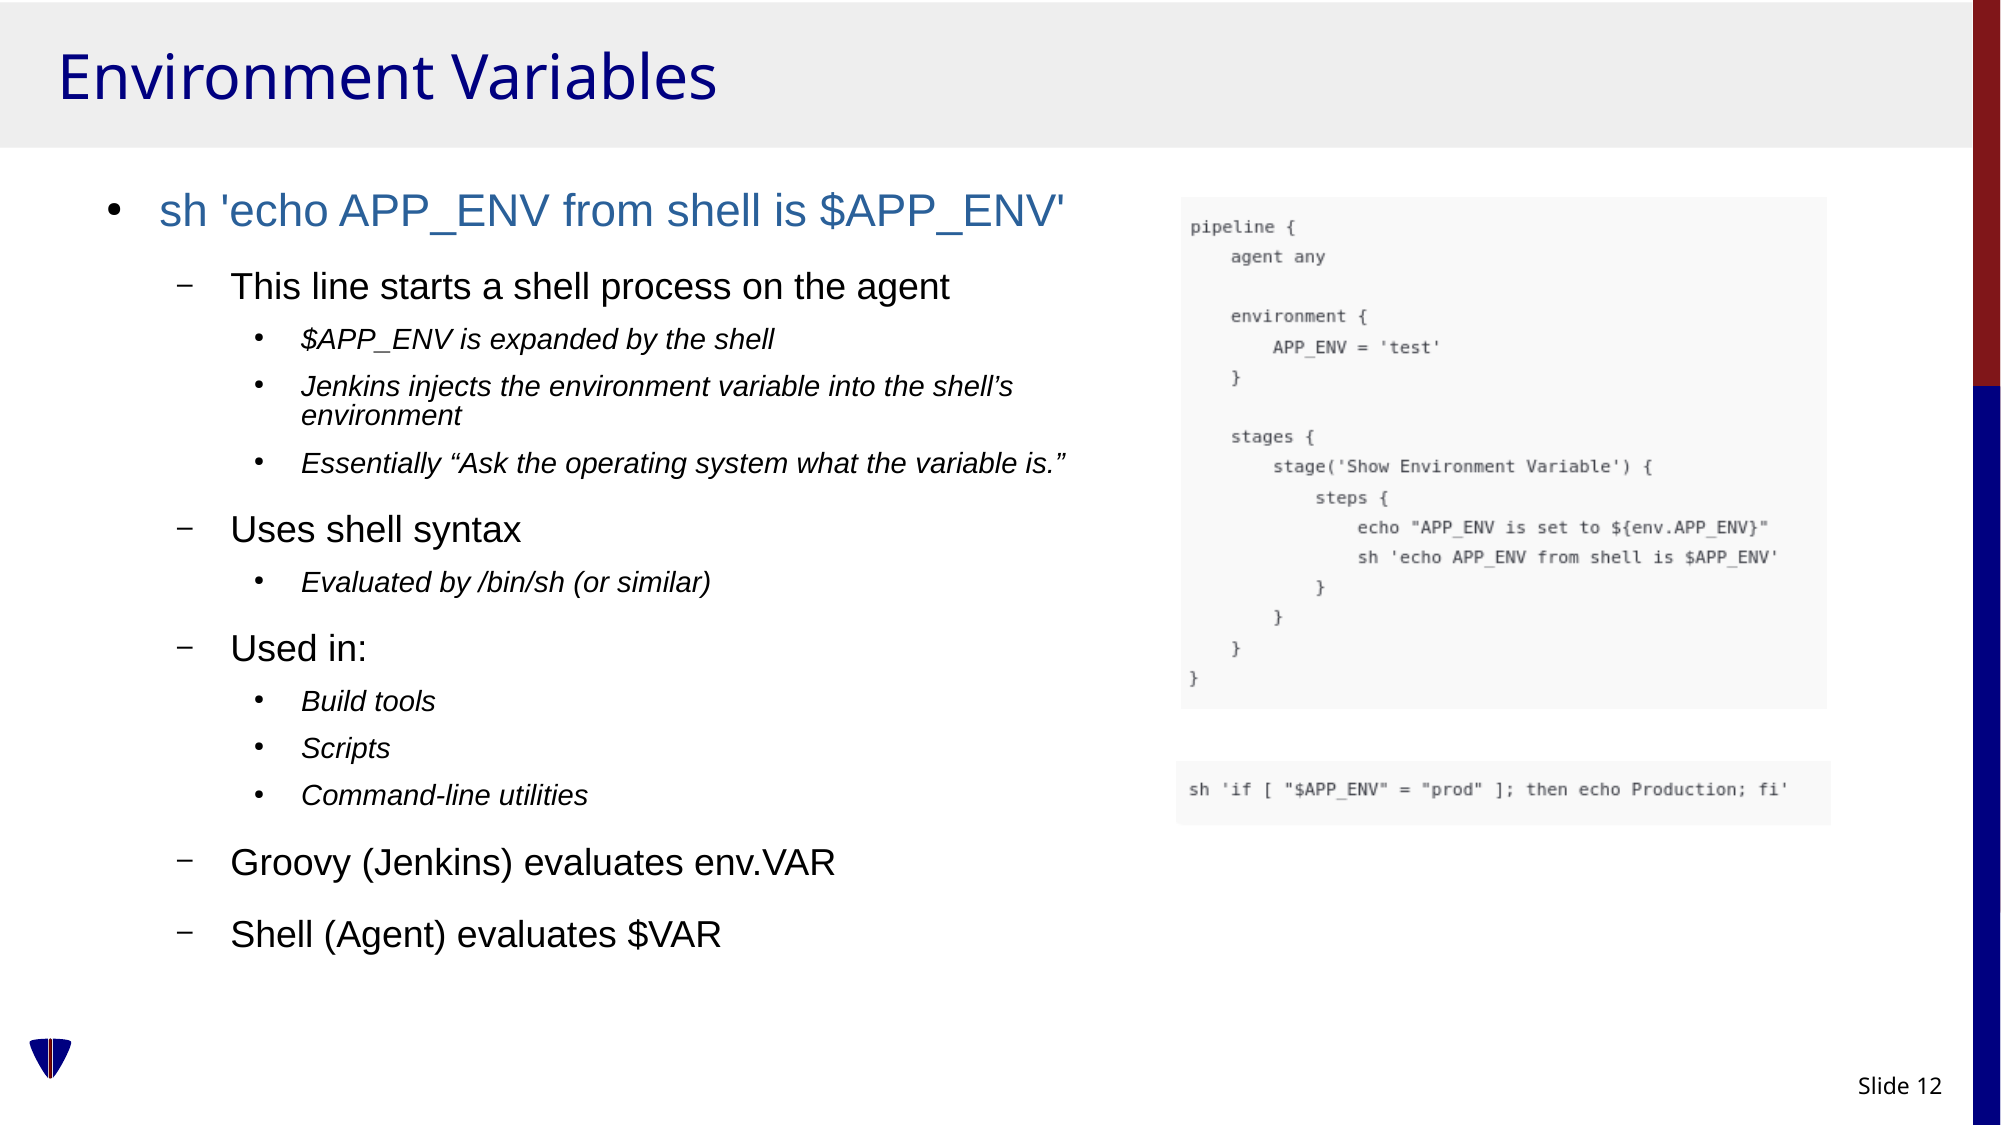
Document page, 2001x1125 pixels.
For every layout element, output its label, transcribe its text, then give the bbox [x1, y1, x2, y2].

picture [1176, 761, 1831, 827]
list sh 'echo APP_ENV from shell is $APP_ENV' This line starts a shell process on the agent $APP_ENV is expanded by the shell Jenkins injects the environment variable into the shell’s environment Essentially “Ask the operating system what the variable is.” Uses shell syntax Evaluated by /bin/sh (or similar) Used in: Build tools Scripts Command-line utilities Groovy (Jenkins) evaluates env.VAR Shell (Agent) evaluates $VAR [88, 177, 1123, 1034]
picture [1181, 197, 1827, 709]
title Environment Variables [0, 2, 1973, 148]
